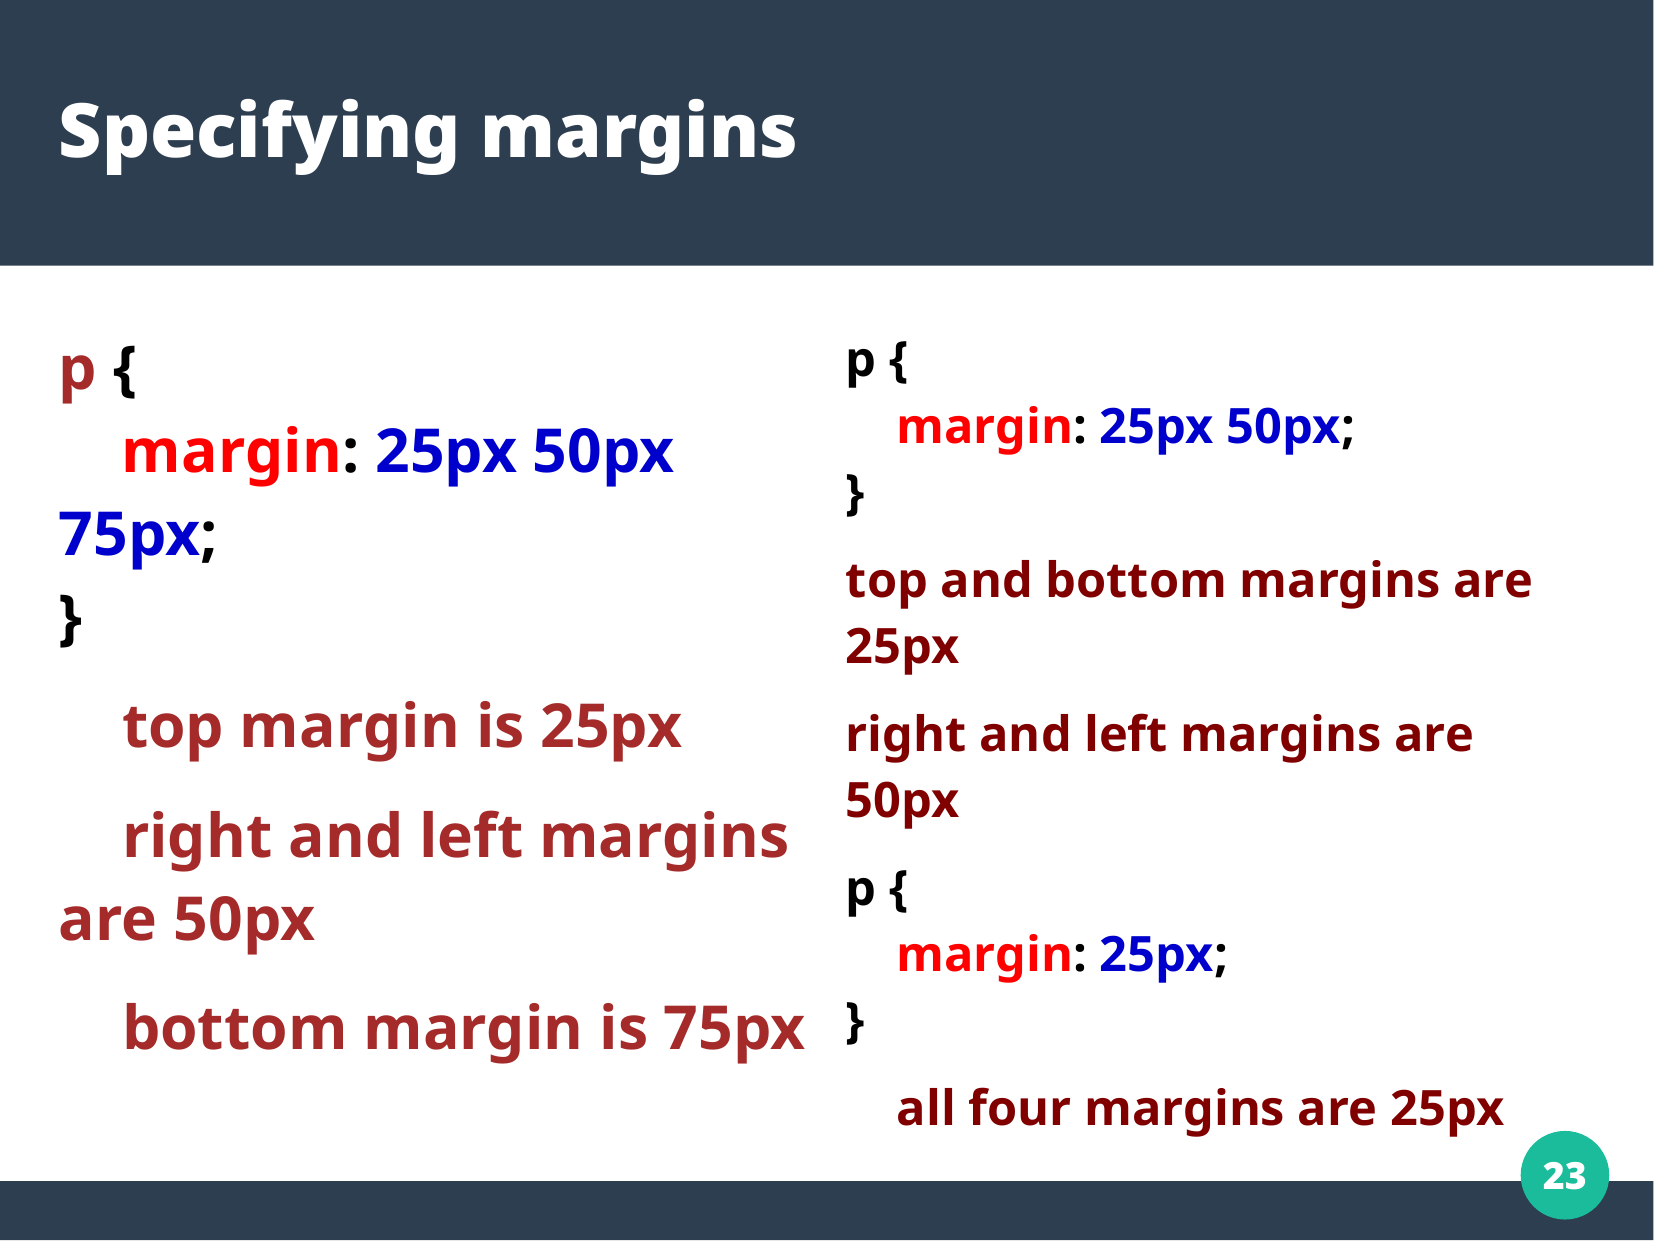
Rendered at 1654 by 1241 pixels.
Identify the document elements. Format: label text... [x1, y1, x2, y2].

list p { margin: 25px 50px 75px; } top margin is 25px right and left margins are 50px bottom margin is 75px [59, 324, 809, 1152]
list p { margin: 25px 50px; } top and bottom margins are 25px right and left margins are 50px p { margin: 25px; } all four margins are 25px [845, 324, 1596, 1152]
title Specifying margins [59, 49, 1595, 207]
